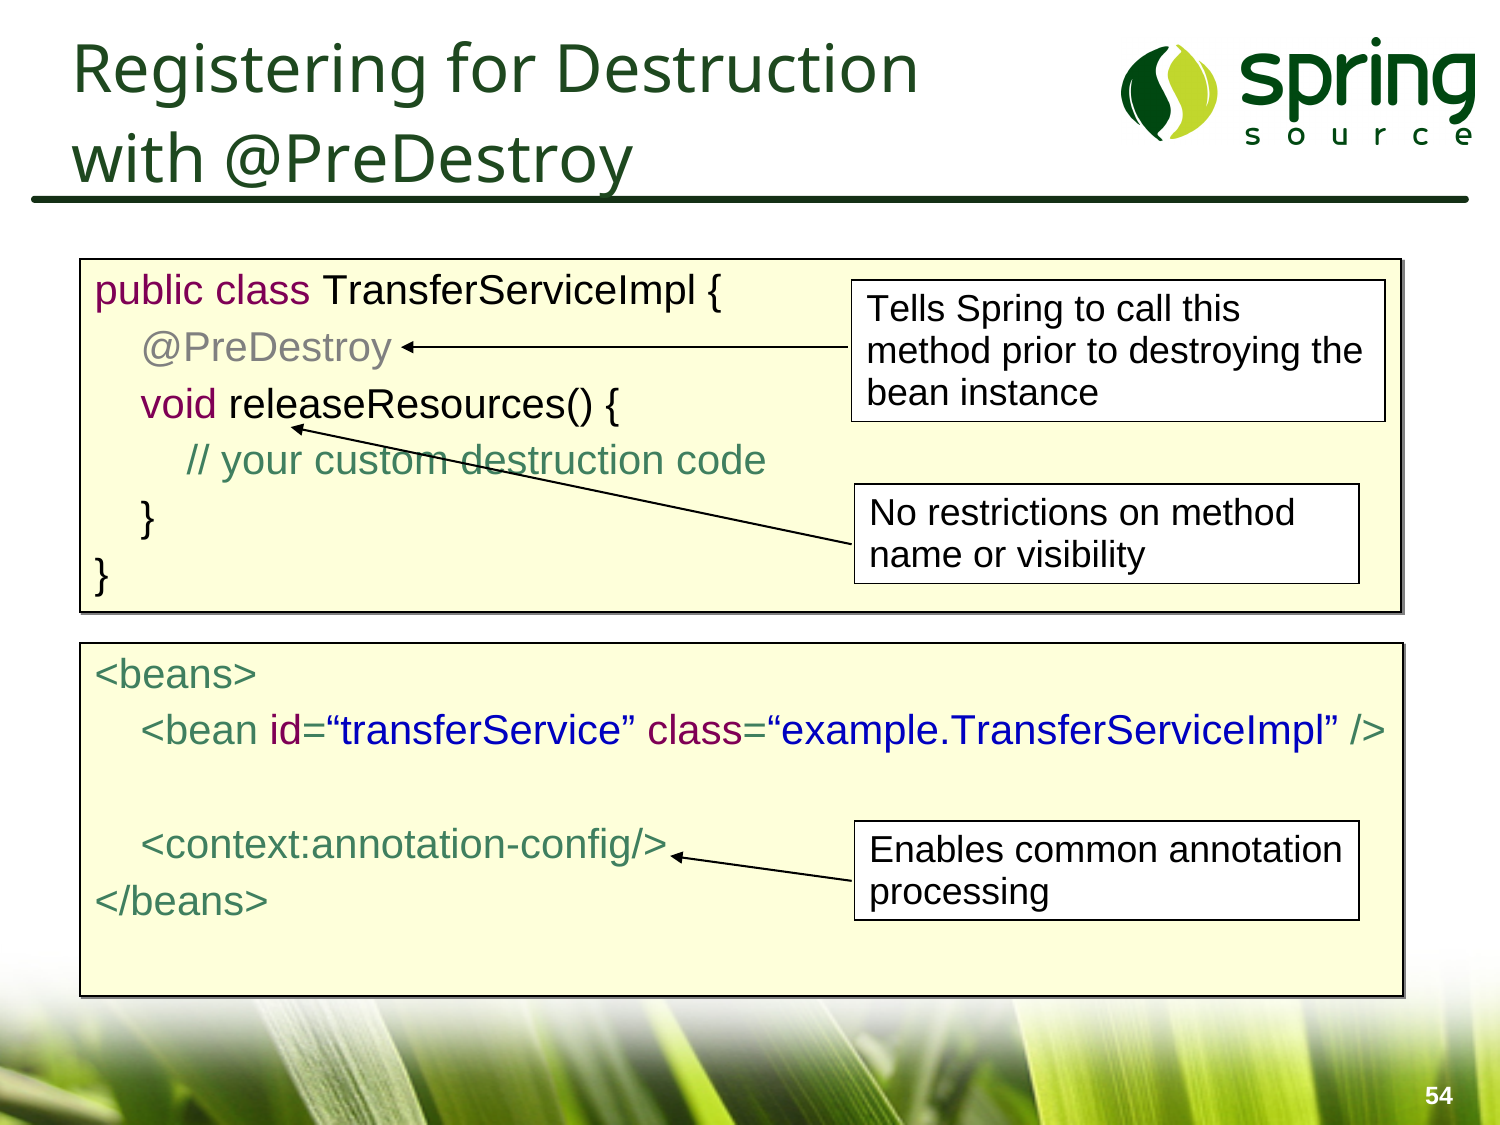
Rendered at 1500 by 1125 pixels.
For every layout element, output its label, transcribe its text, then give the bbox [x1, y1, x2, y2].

text_box <beans> <bean id=“transferService” class=“example.TransferServiceImpl” /> <context:annotation-config/> </beans> [79, 642, 1403, 996]
text_box Enables common annotation processing [854, 820, 1359, 921]
text_box No restrictions on method name or visibility [854, 484, 1359, 584]
text_box public class TransferServiceImpl { @PreDestroy void releaseResources() { // your custom destruction code } } [79, 258, 1402, 612]
text_box Tells Spring to call this method prior to destroying the bean instance [851, 280, 1385, 422]
picture [1121, 37, 1475, 145]
picture [0, 944, 1500, 1125]
title Registering for Destruction with @PreDestroy [56, 13, 1089, 191]
